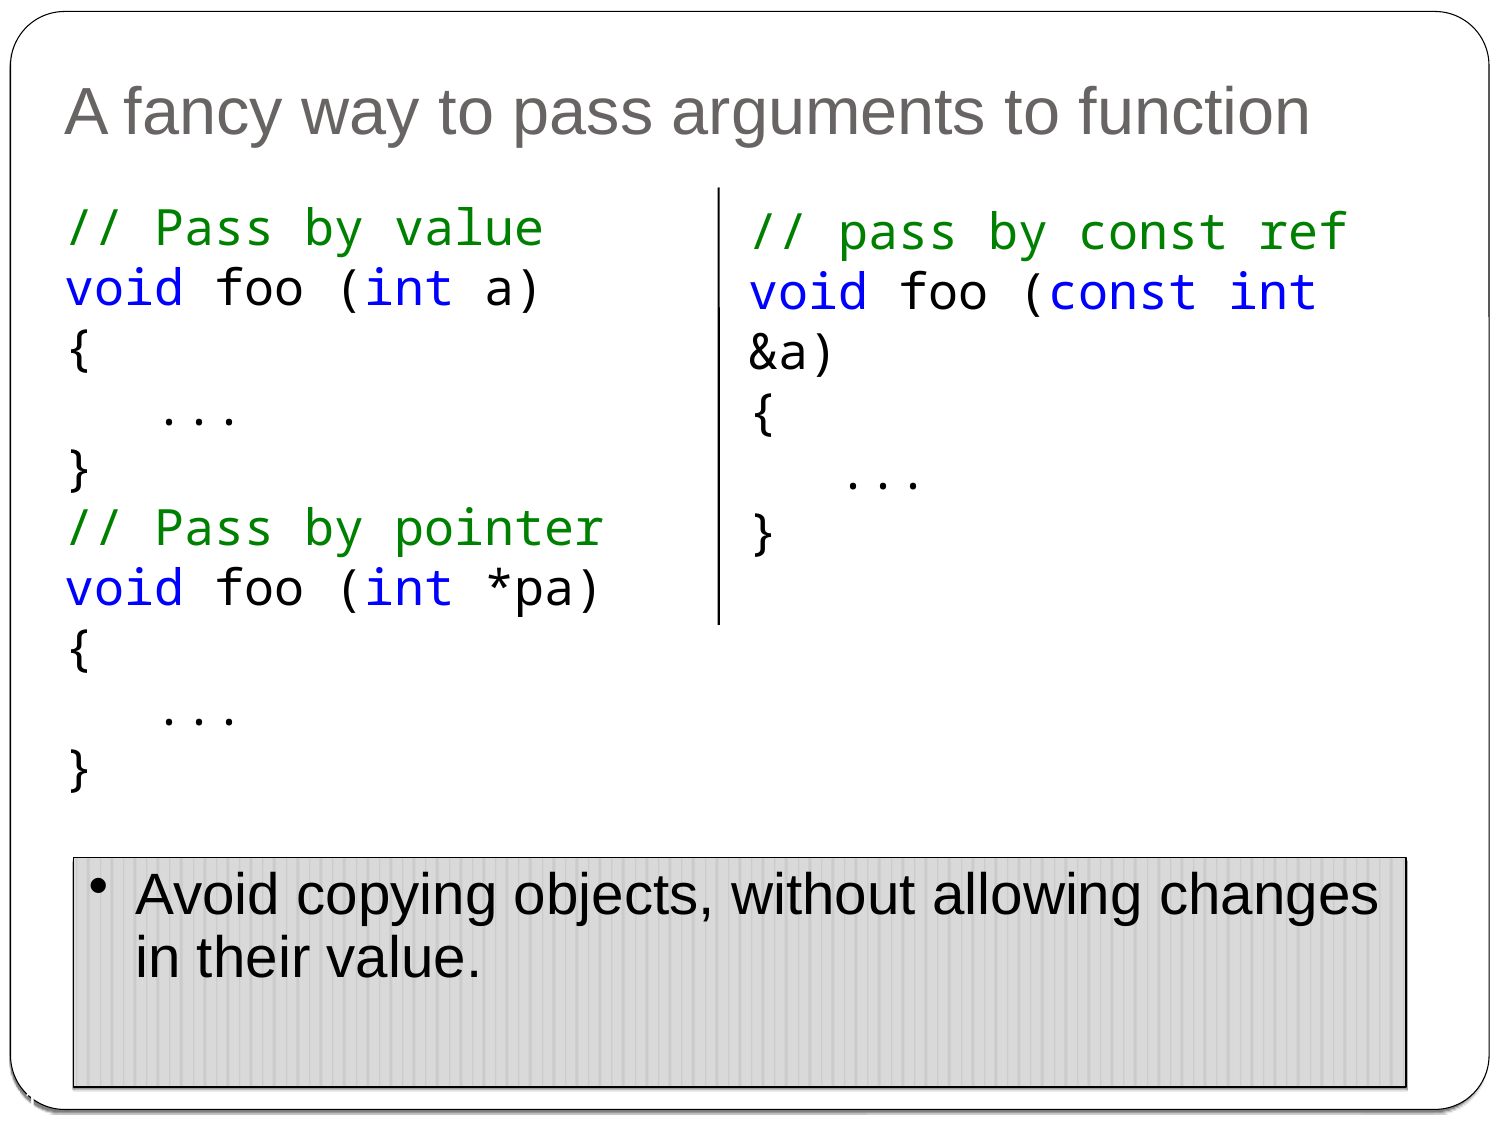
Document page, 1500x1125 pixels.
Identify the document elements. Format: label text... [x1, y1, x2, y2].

title A fancy way to pass arguments to function [50, 45, 1450, 163]
text_box Avoid copying objects, without allowing changes in their value. [73, 857, 1407, 1087]
list // Pass by value void foo (int a) { ... } // Pass by pointer void foo (int *pa) { ... } [50, 187, 1450, 1125]
text_box // pass by const ref void foo (const int &a) { ... } [718, 176, 1468, 582]
slide_number <number> [0, 1074, 50, 1125]
